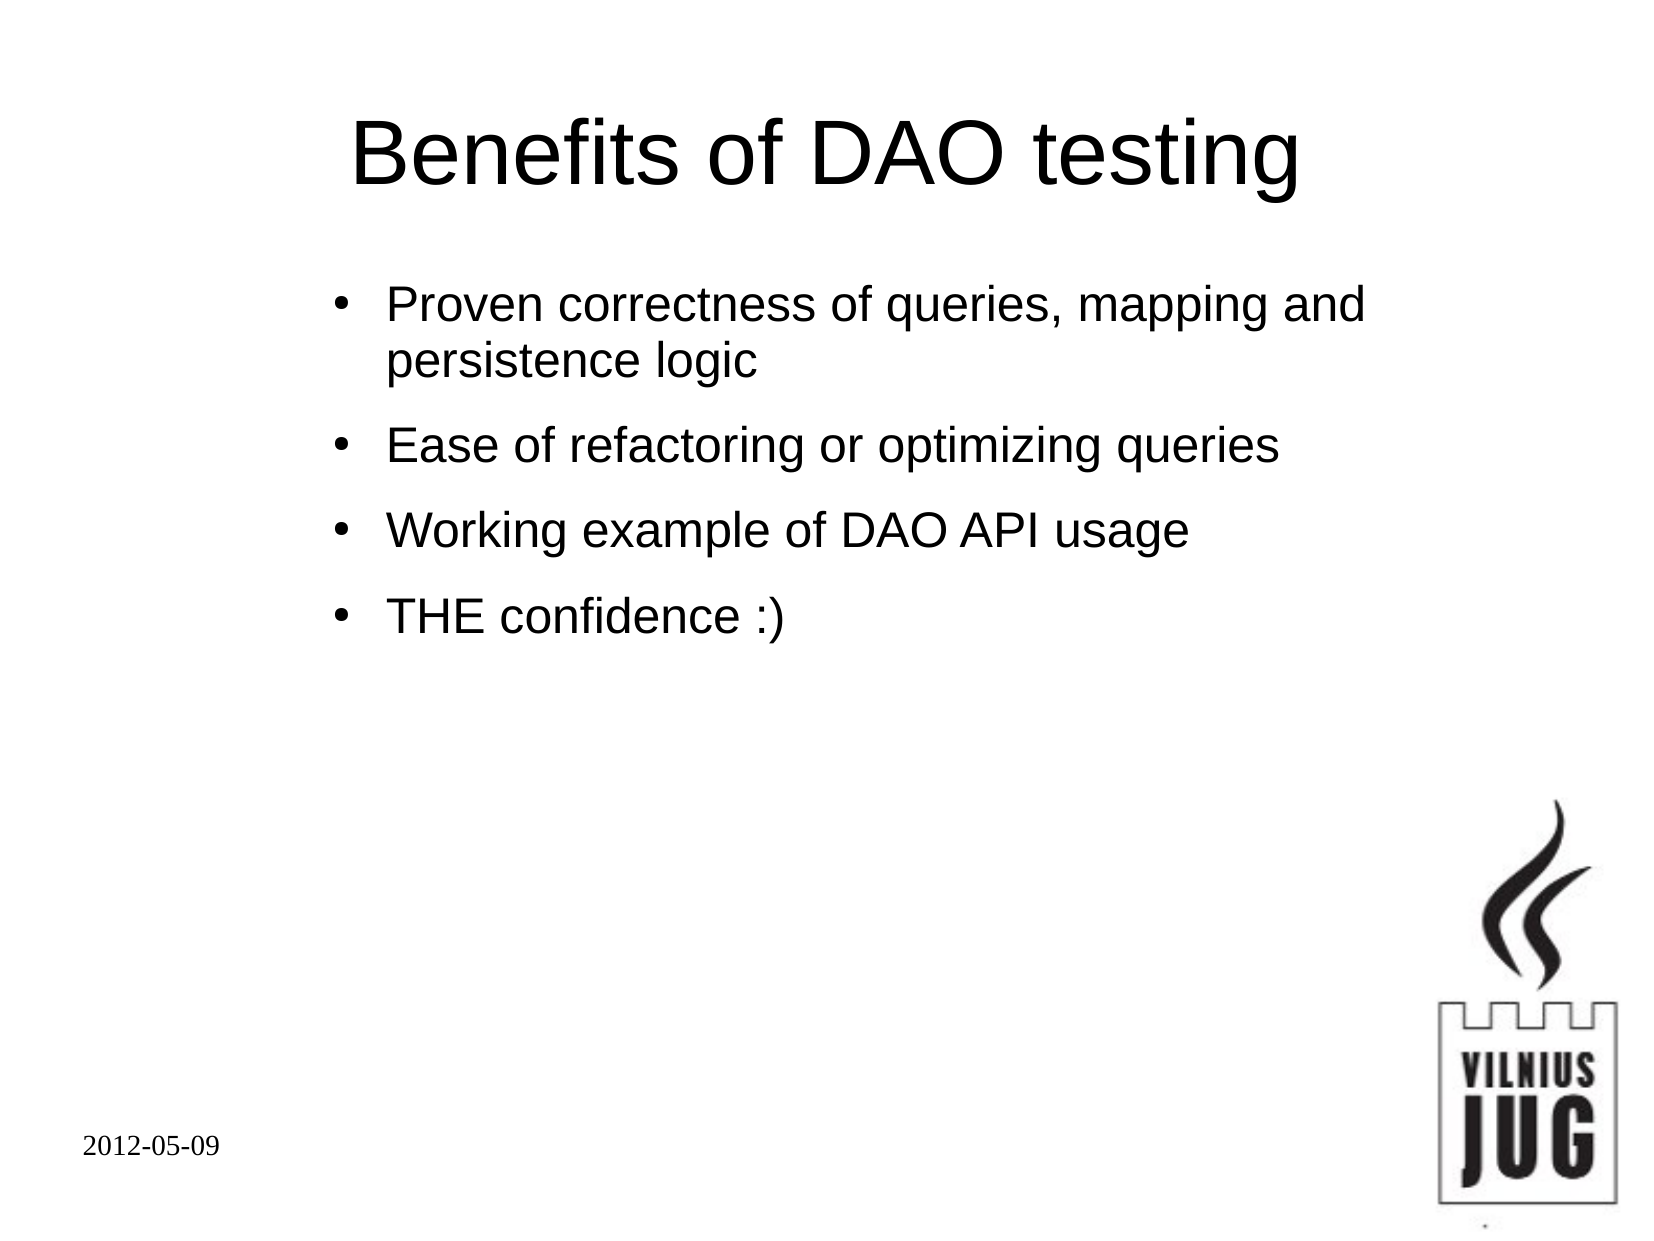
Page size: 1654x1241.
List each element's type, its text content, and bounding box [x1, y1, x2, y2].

picture [1403, 765, 1654, 1238]
title Benefits of DAO testing [82, 49, 1571, 257]
list Proven correctness of queries, mapping and persistence logic Ease of refactoring or optimizing queries Working example of DAO API usage THE confidence :) [315, 276, 1396, 1096]
